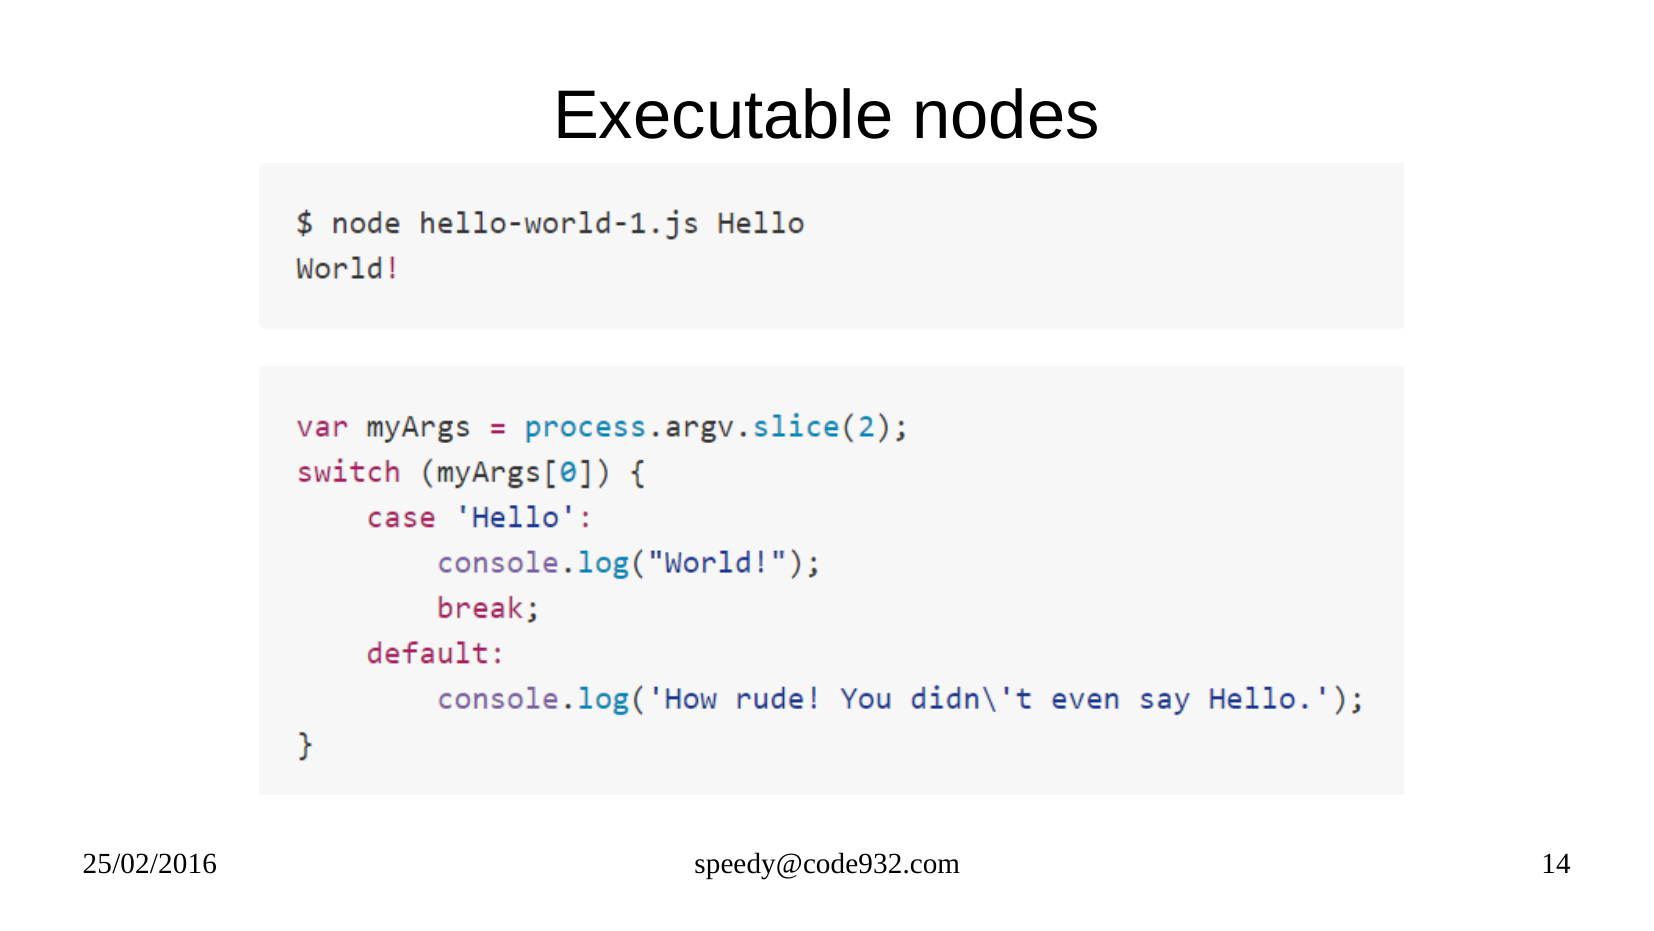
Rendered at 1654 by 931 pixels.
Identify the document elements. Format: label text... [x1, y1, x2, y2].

picture [259, 163, 1404, 795]
title Executable nodes [82, 37, 1571, 193]
